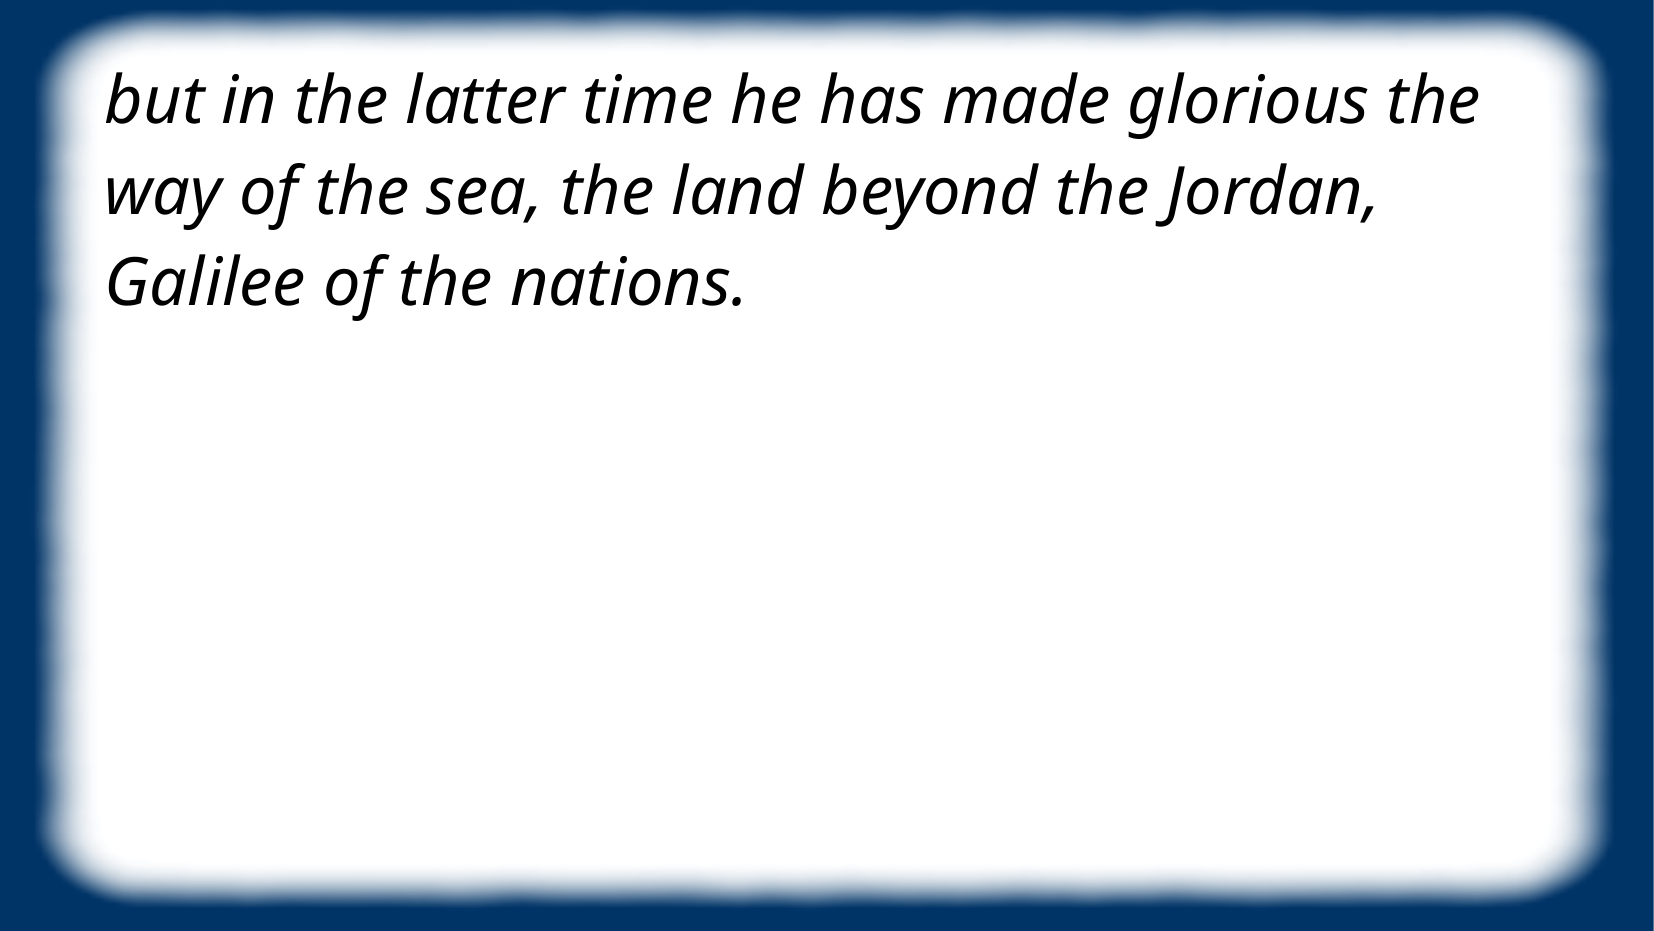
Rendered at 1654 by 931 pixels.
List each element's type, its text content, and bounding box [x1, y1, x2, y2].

text_box but in the latter time he has made glorious the way of the sea, the land beyond the Jordan, Galilee of the nations. [90, 45, 1561, 327]
picture [0, 0, 1654, 931]
